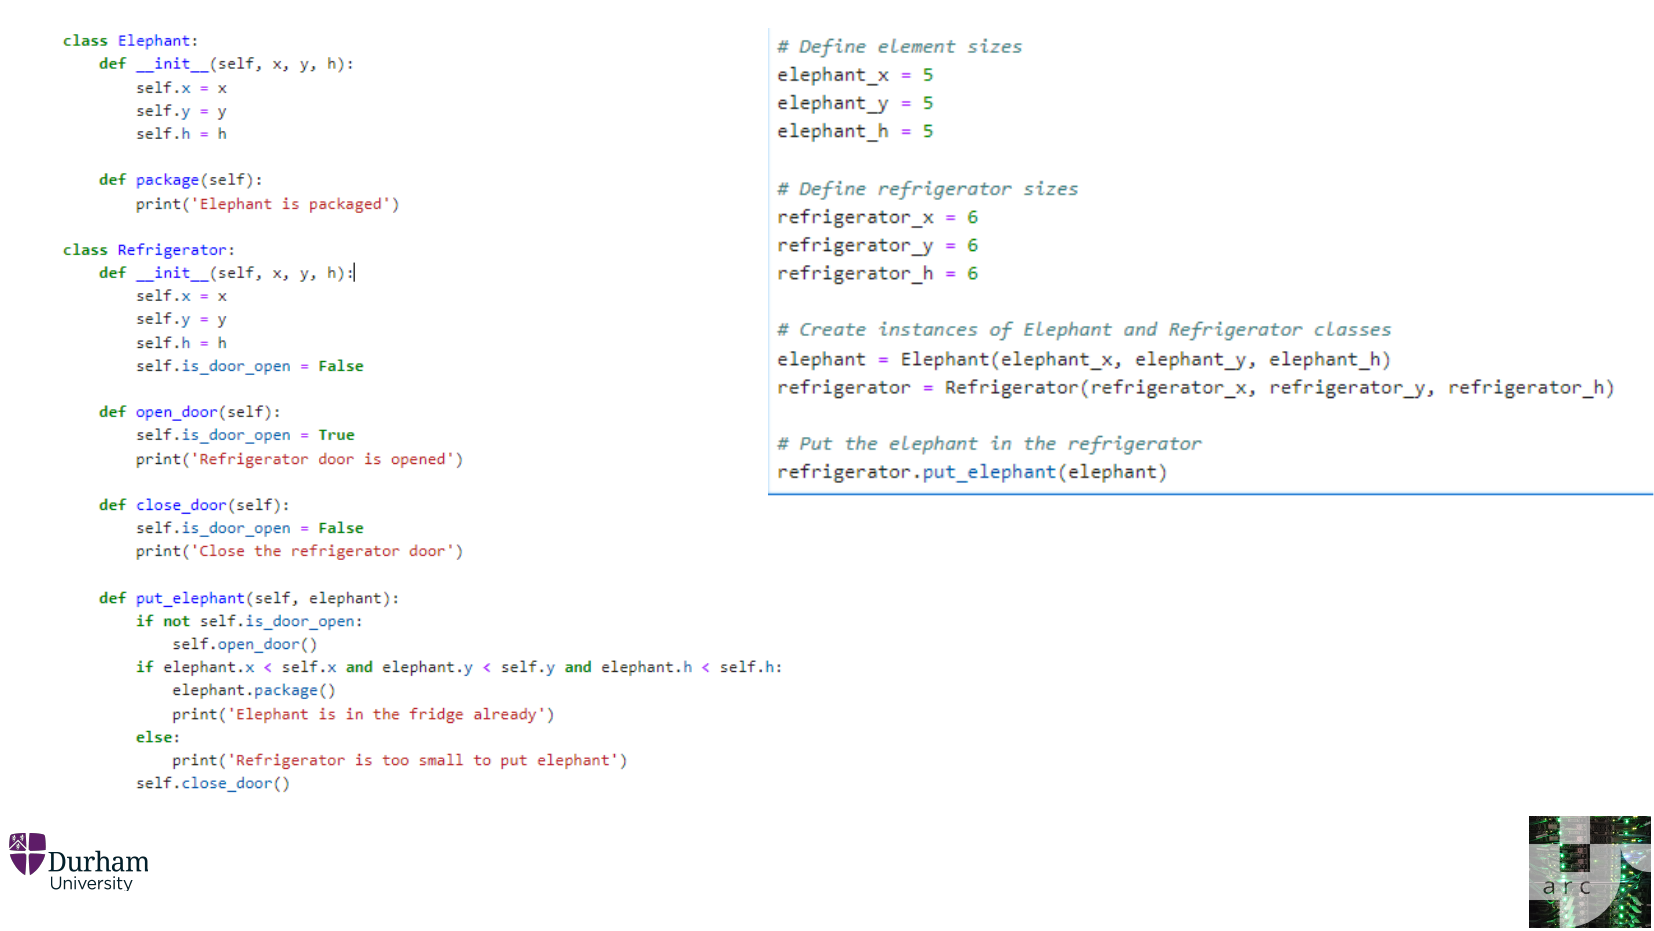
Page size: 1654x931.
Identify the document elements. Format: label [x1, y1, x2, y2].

picture [59, 28, 1654, 796]
picture [1529, 816, 1651, 928]
picture [9, 833, 148, 891]
